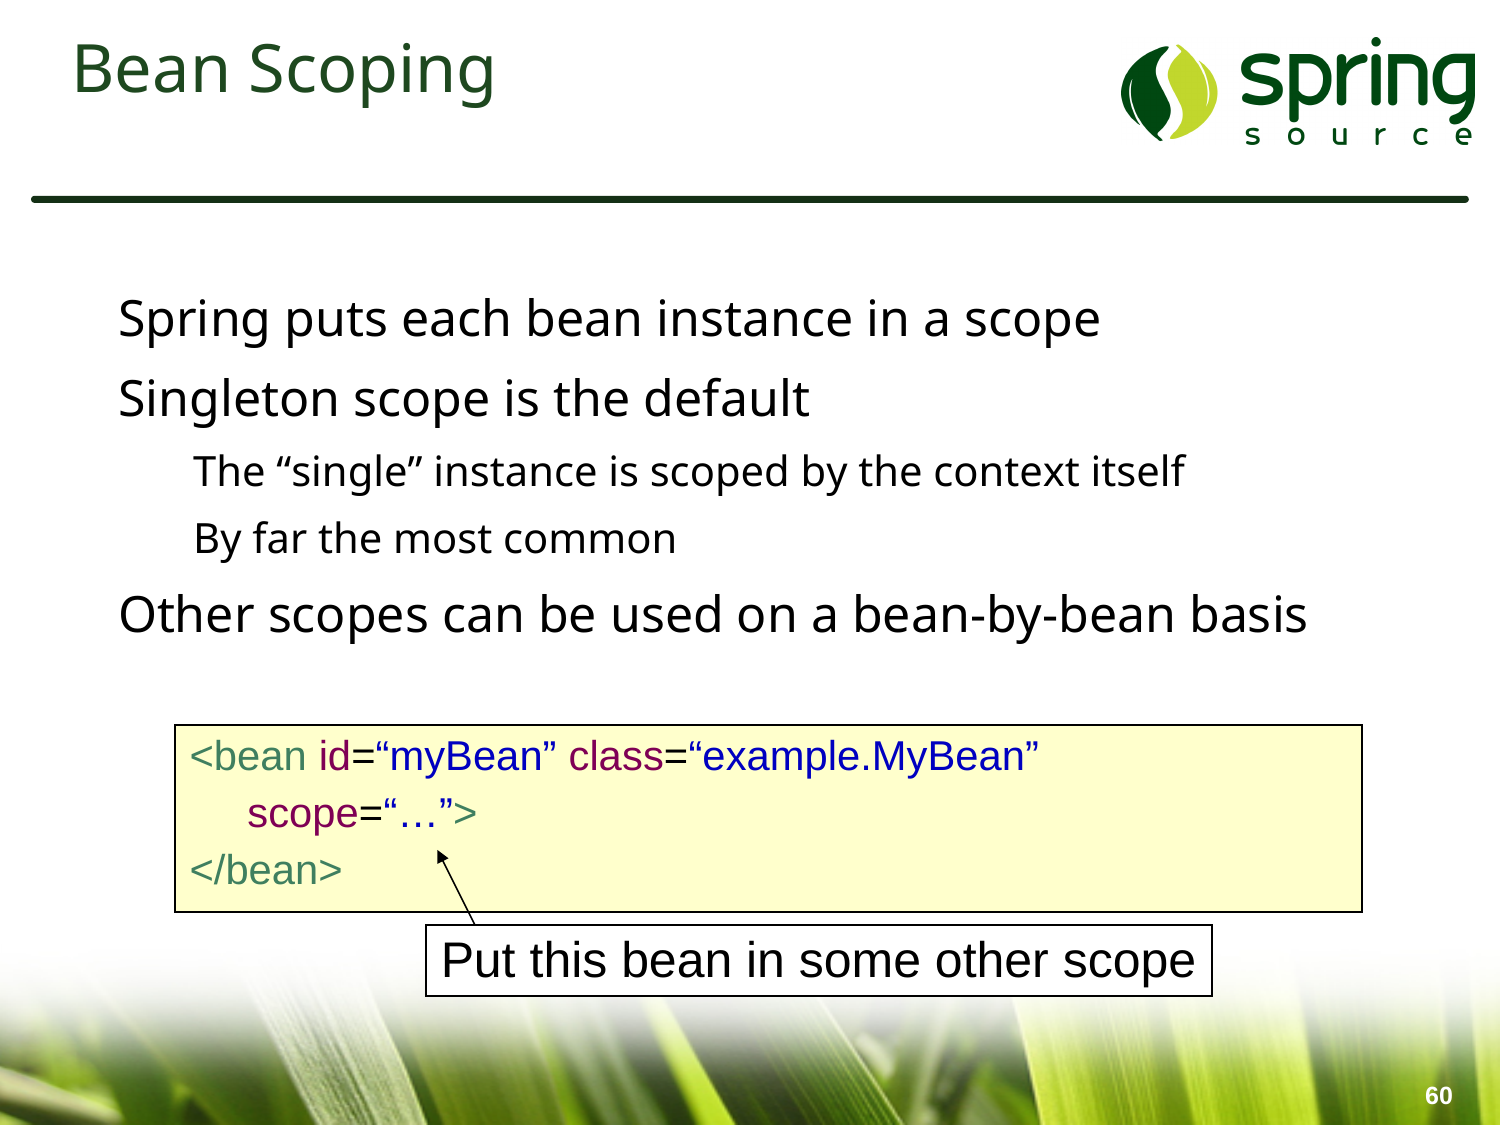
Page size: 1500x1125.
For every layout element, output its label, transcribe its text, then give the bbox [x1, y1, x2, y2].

title Bean Scoping [56, 13, 1089, 176]
picture [1121, 37, 1475, 145]
text_box <bean id=“myBean” class=“example.MyBean” scope=“…”> </bean> [174, 724, 1363, 913]
text_box Put this bean in some other scope [426, 924, 1212, 997]
picture [0, 944, 1500, 1125]
list Spring puts each bean instance in a scope Singleton scope is the default The “single” instance is scoped by the context itself By far the most common Other scopes can be used on a bean-by-bean basis [103, 275, 1394, 938]
